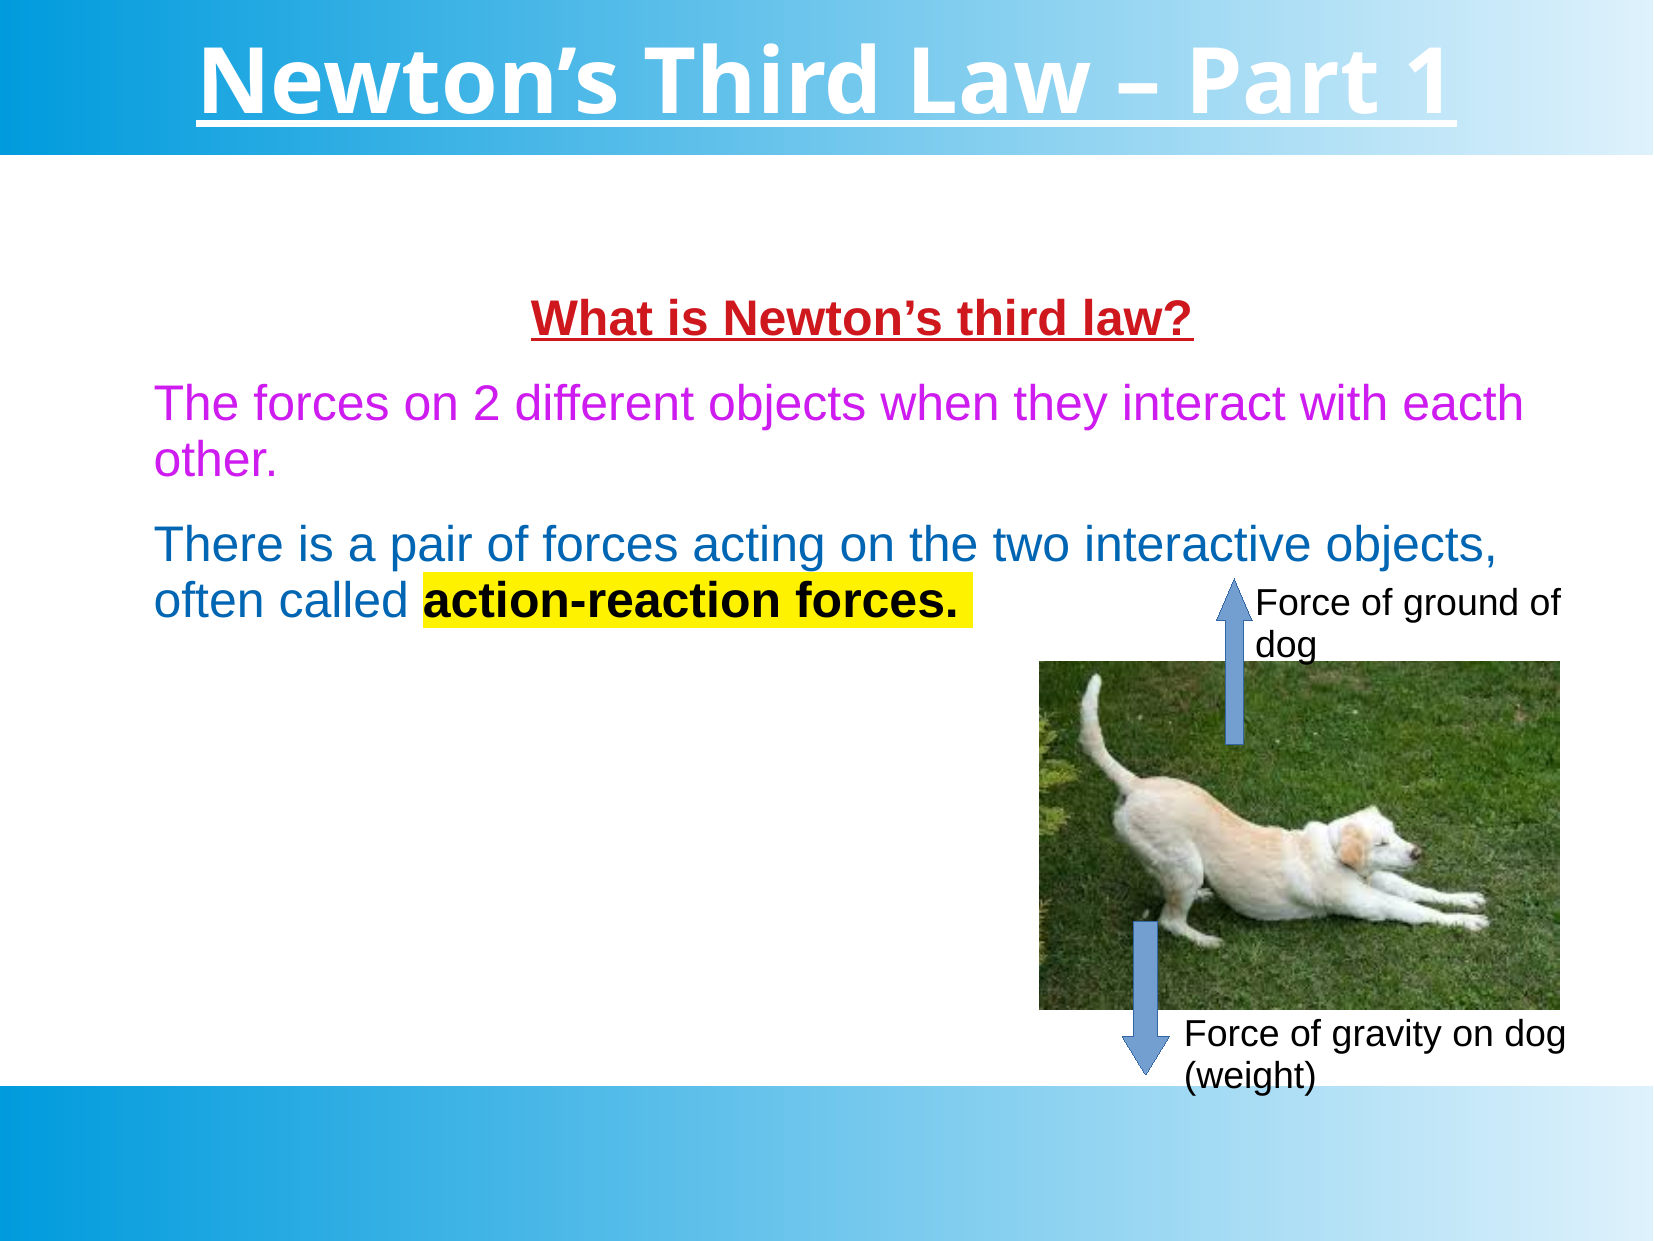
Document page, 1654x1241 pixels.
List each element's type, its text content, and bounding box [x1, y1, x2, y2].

list What is Newton’s third law? The forces on 2 different objects when they interact with eacth other. There is a pair of forces acting on the two interactive objects, often called action-reaction forces. [82, 290, 1571, 1010]
text_box [1122, 921, 1169, 1075]
picture [1039, 661, 1560, 1010]
title Newton’s Third Law – Part 1 [82, 25, 1571, 130]
text_box [1216, 578, 1244, 745]
text_box Force of gravity on dog (weight) [1169, 1004, 1607, 1134]
text_box Force of ground of dog [1240, 574, 1595, 674]
